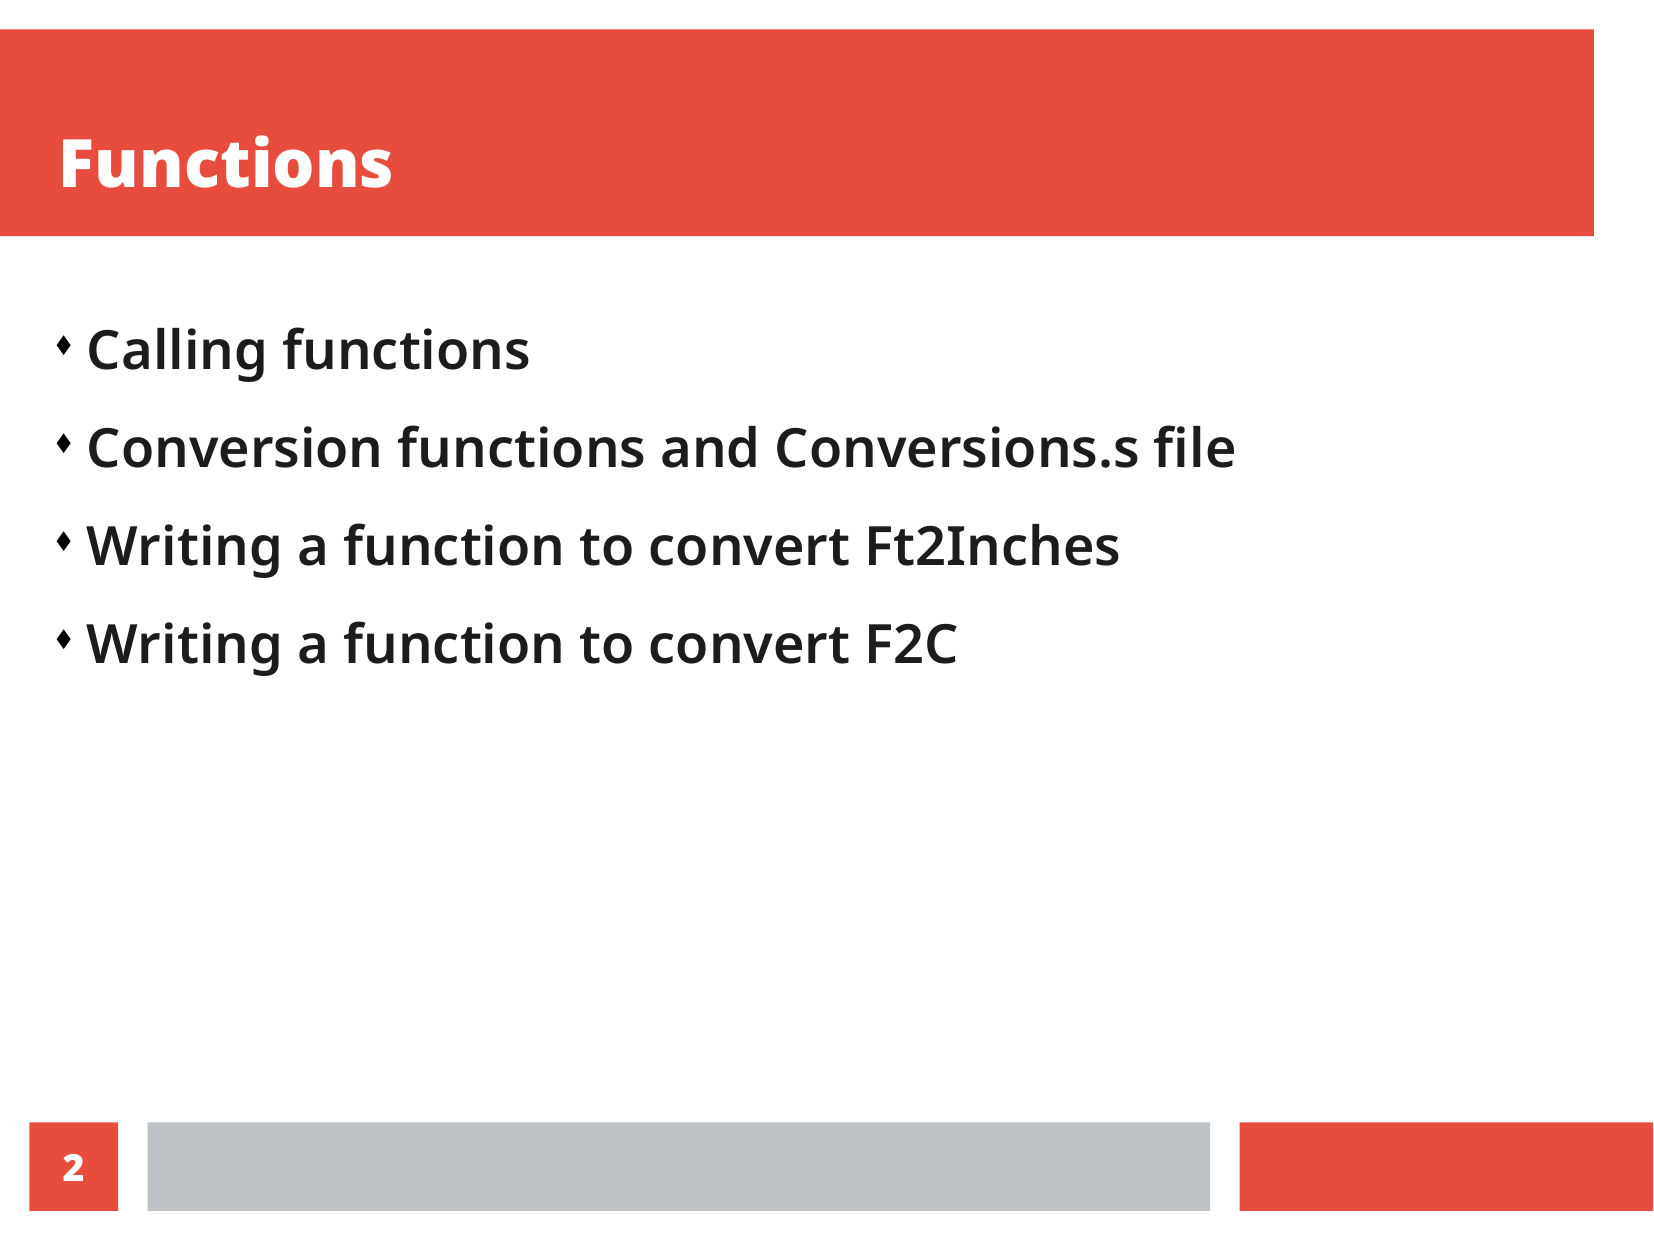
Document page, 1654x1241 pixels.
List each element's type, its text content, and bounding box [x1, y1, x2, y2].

list Calling functions Conversion functions and Conversions.s file Writing a function to convert Ft2Inches Writing a function to convert F2C [54, 312, 1561, 1081]
title Functions [58, 59, 1594, 207]
